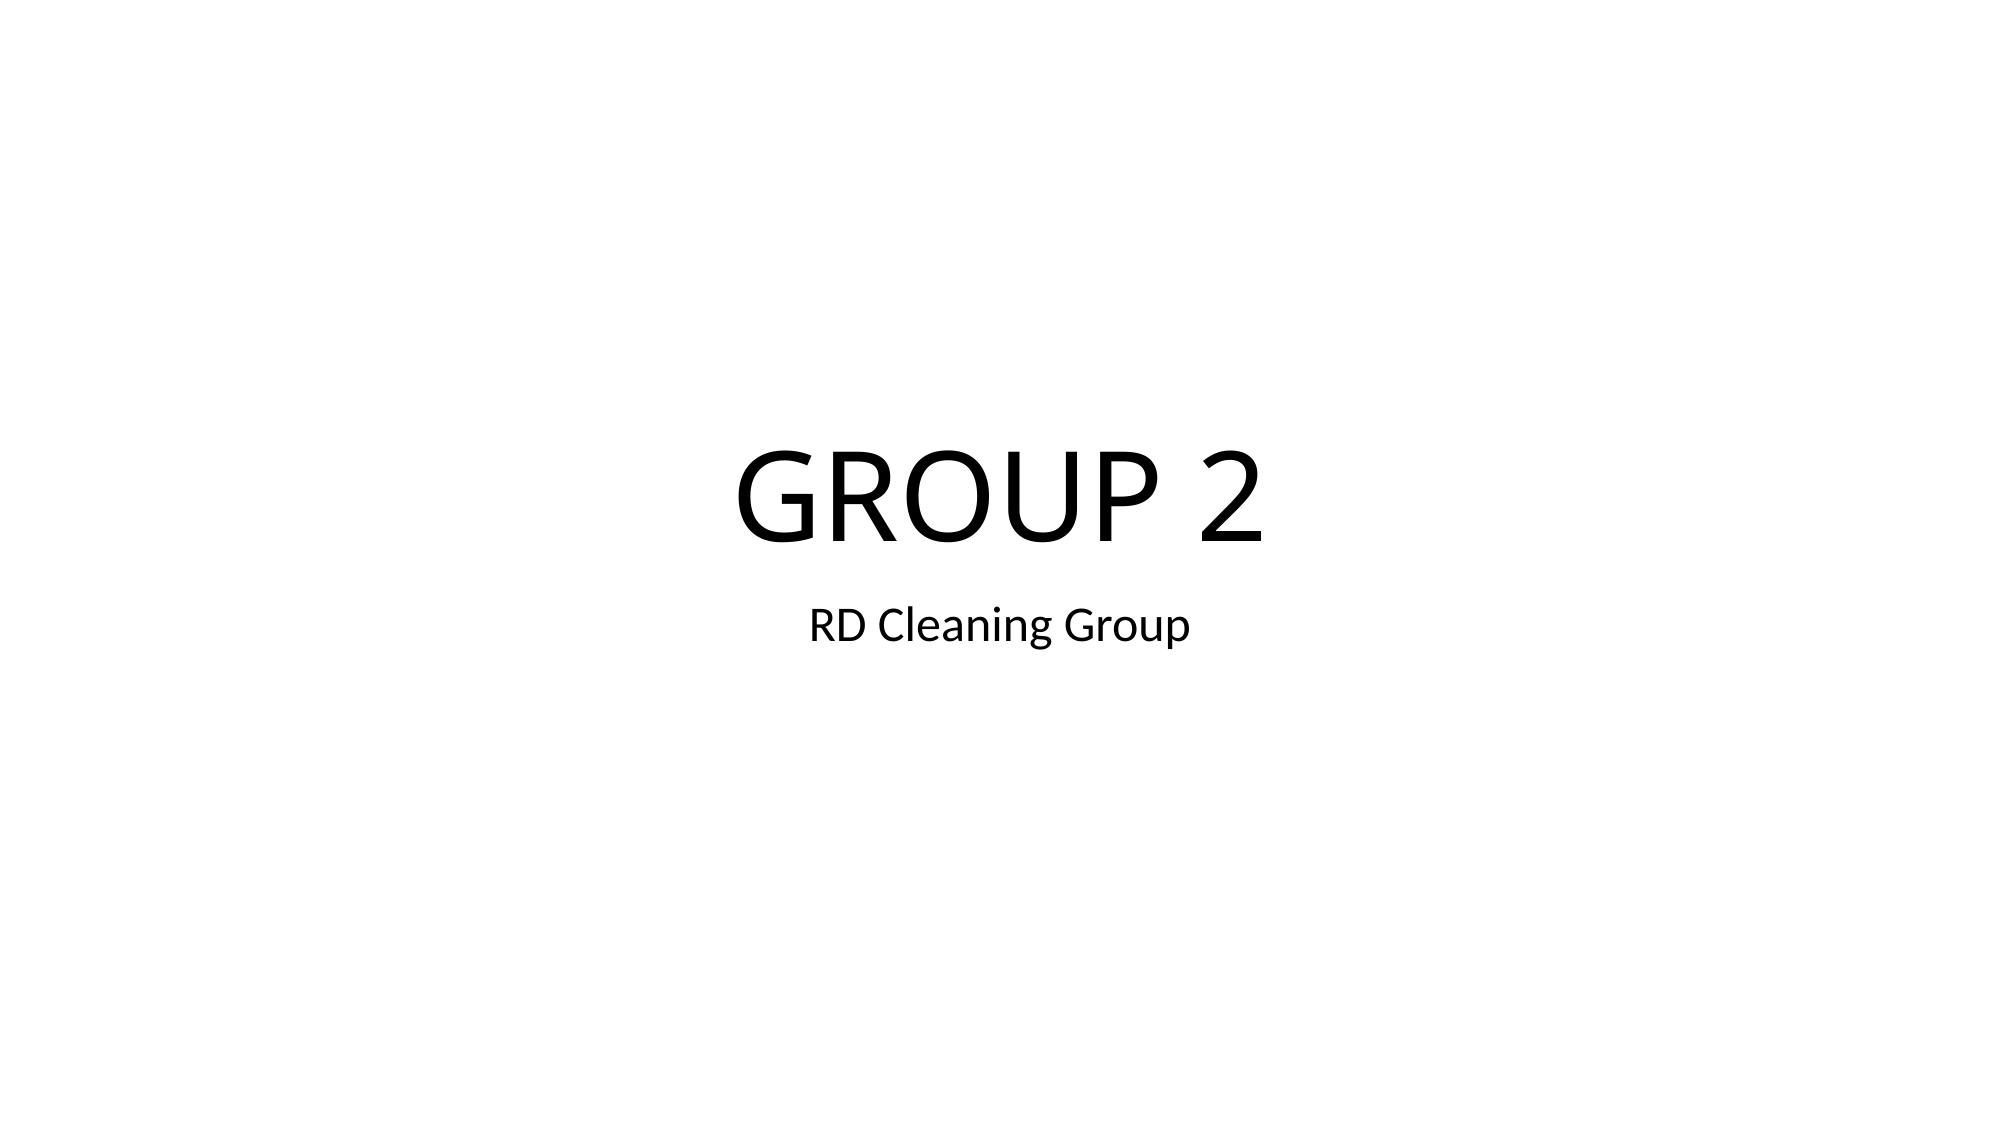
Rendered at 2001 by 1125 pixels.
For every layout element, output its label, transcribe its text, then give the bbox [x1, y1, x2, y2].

title GROUP 2 [249, 184, 1750, 576]
subtitle RD Cleaning Group [249, 590, 1750, 863]
